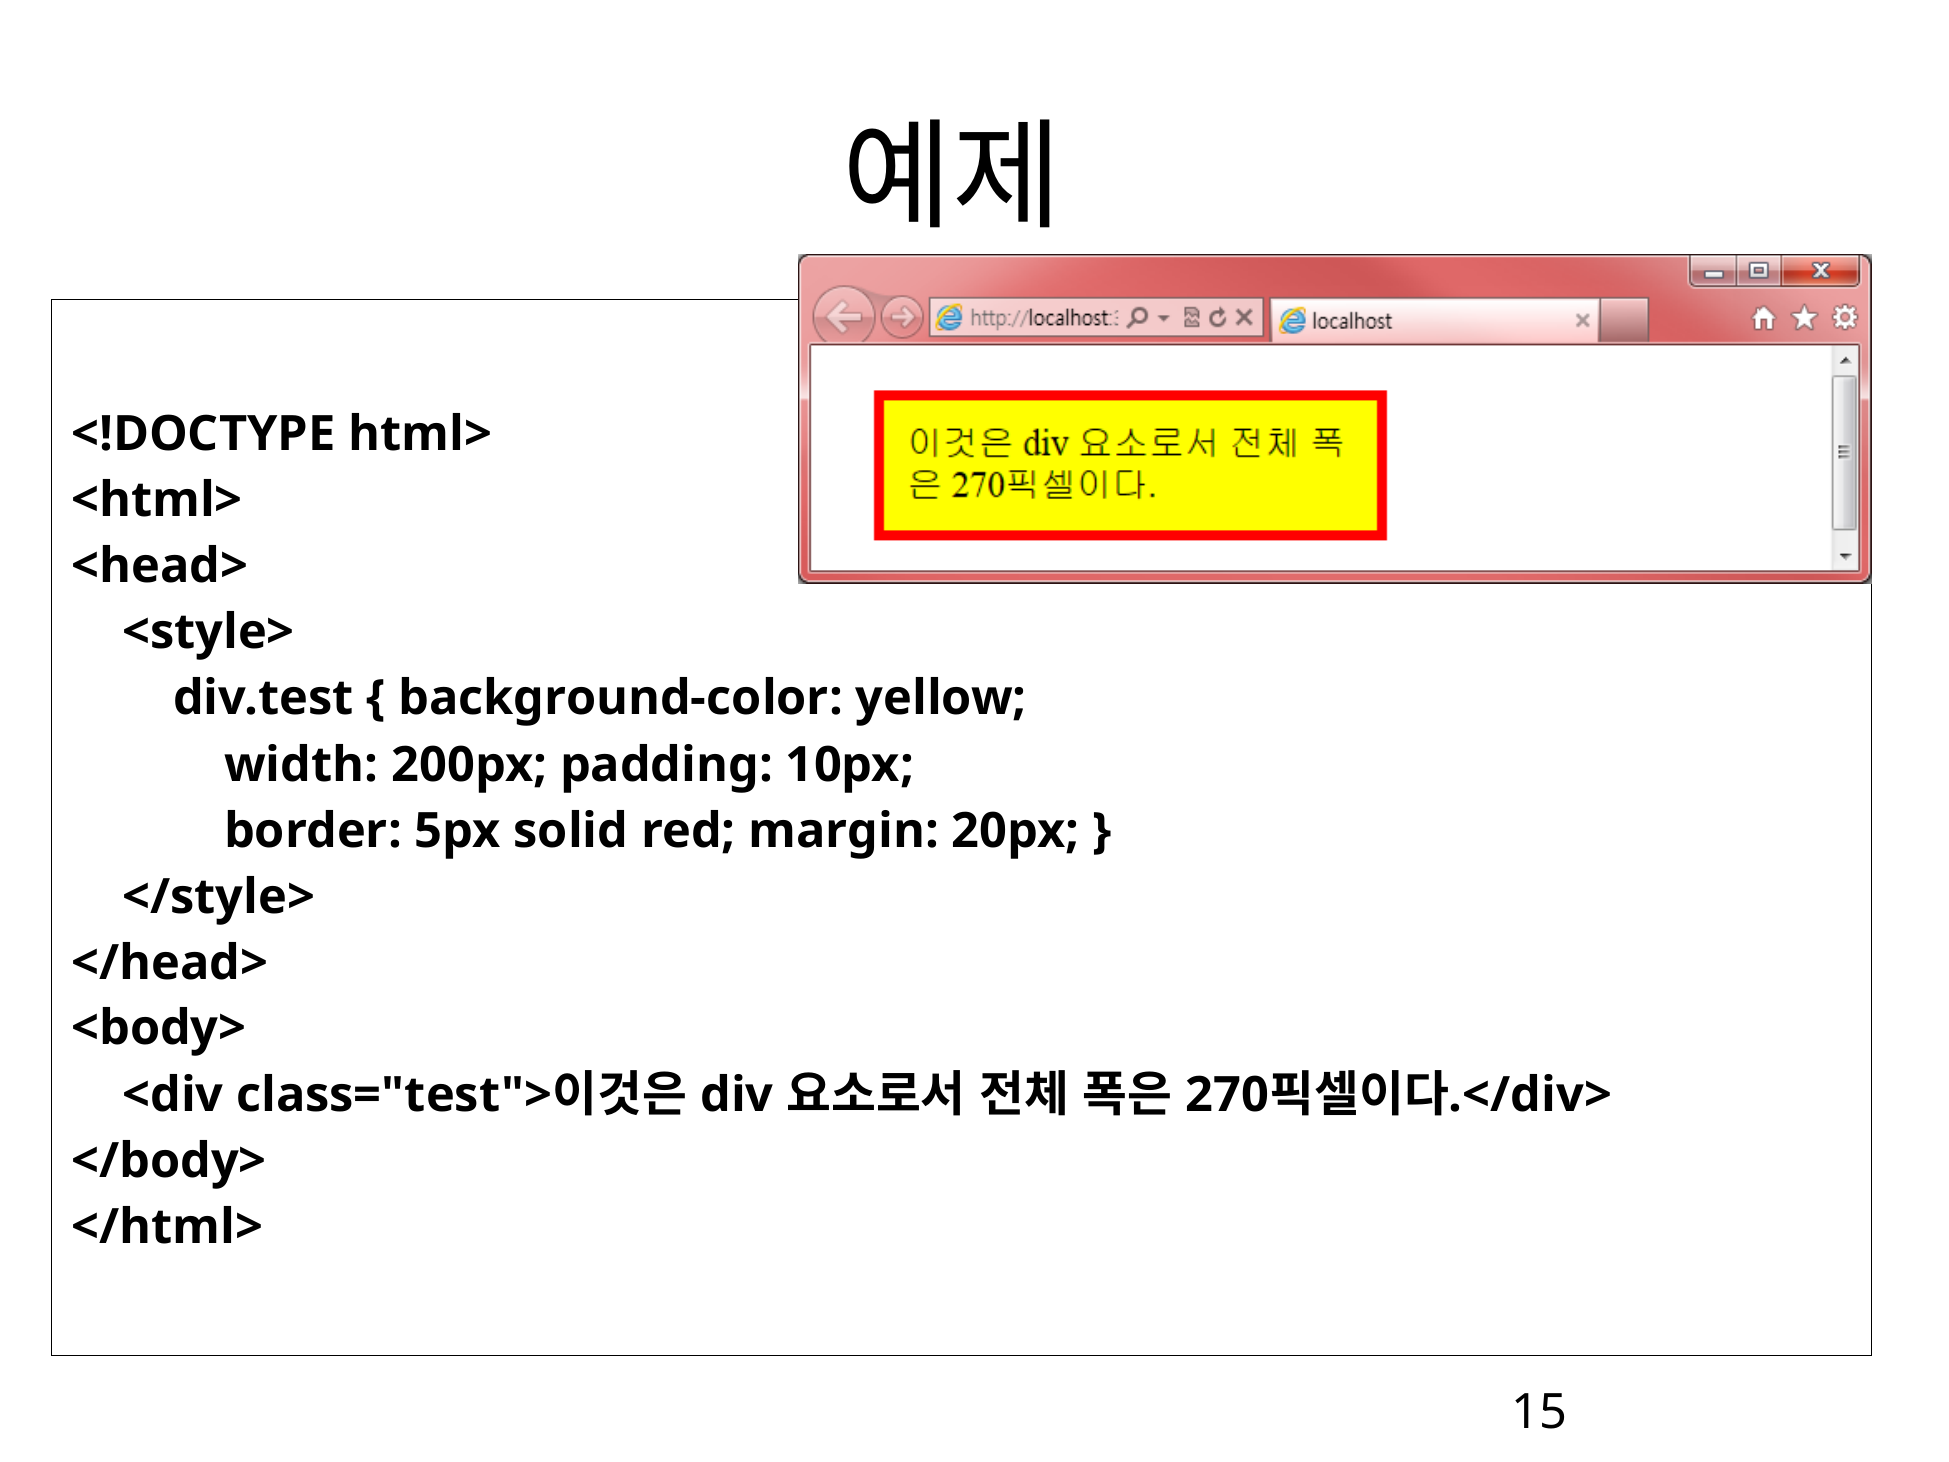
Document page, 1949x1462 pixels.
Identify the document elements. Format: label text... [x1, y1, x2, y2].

picture [798, 254, 1872, 584]
slide_number <숫자> [1496, 1372, 1899, 1462]
text_box <!DOCTYPE html> <html> <head> <style> div.test { background-color: yellow; width: 200px; padding: 10px; border: 5px solid red; margin: 20px; } </style> </head> <body> <div class="test">이것은 div 요소로서 전체 폭은 270픽셀이다.</div> </body> </html> [51, 299, 1872, 1356]
title 예제 [156, 92, 1749, 255]
